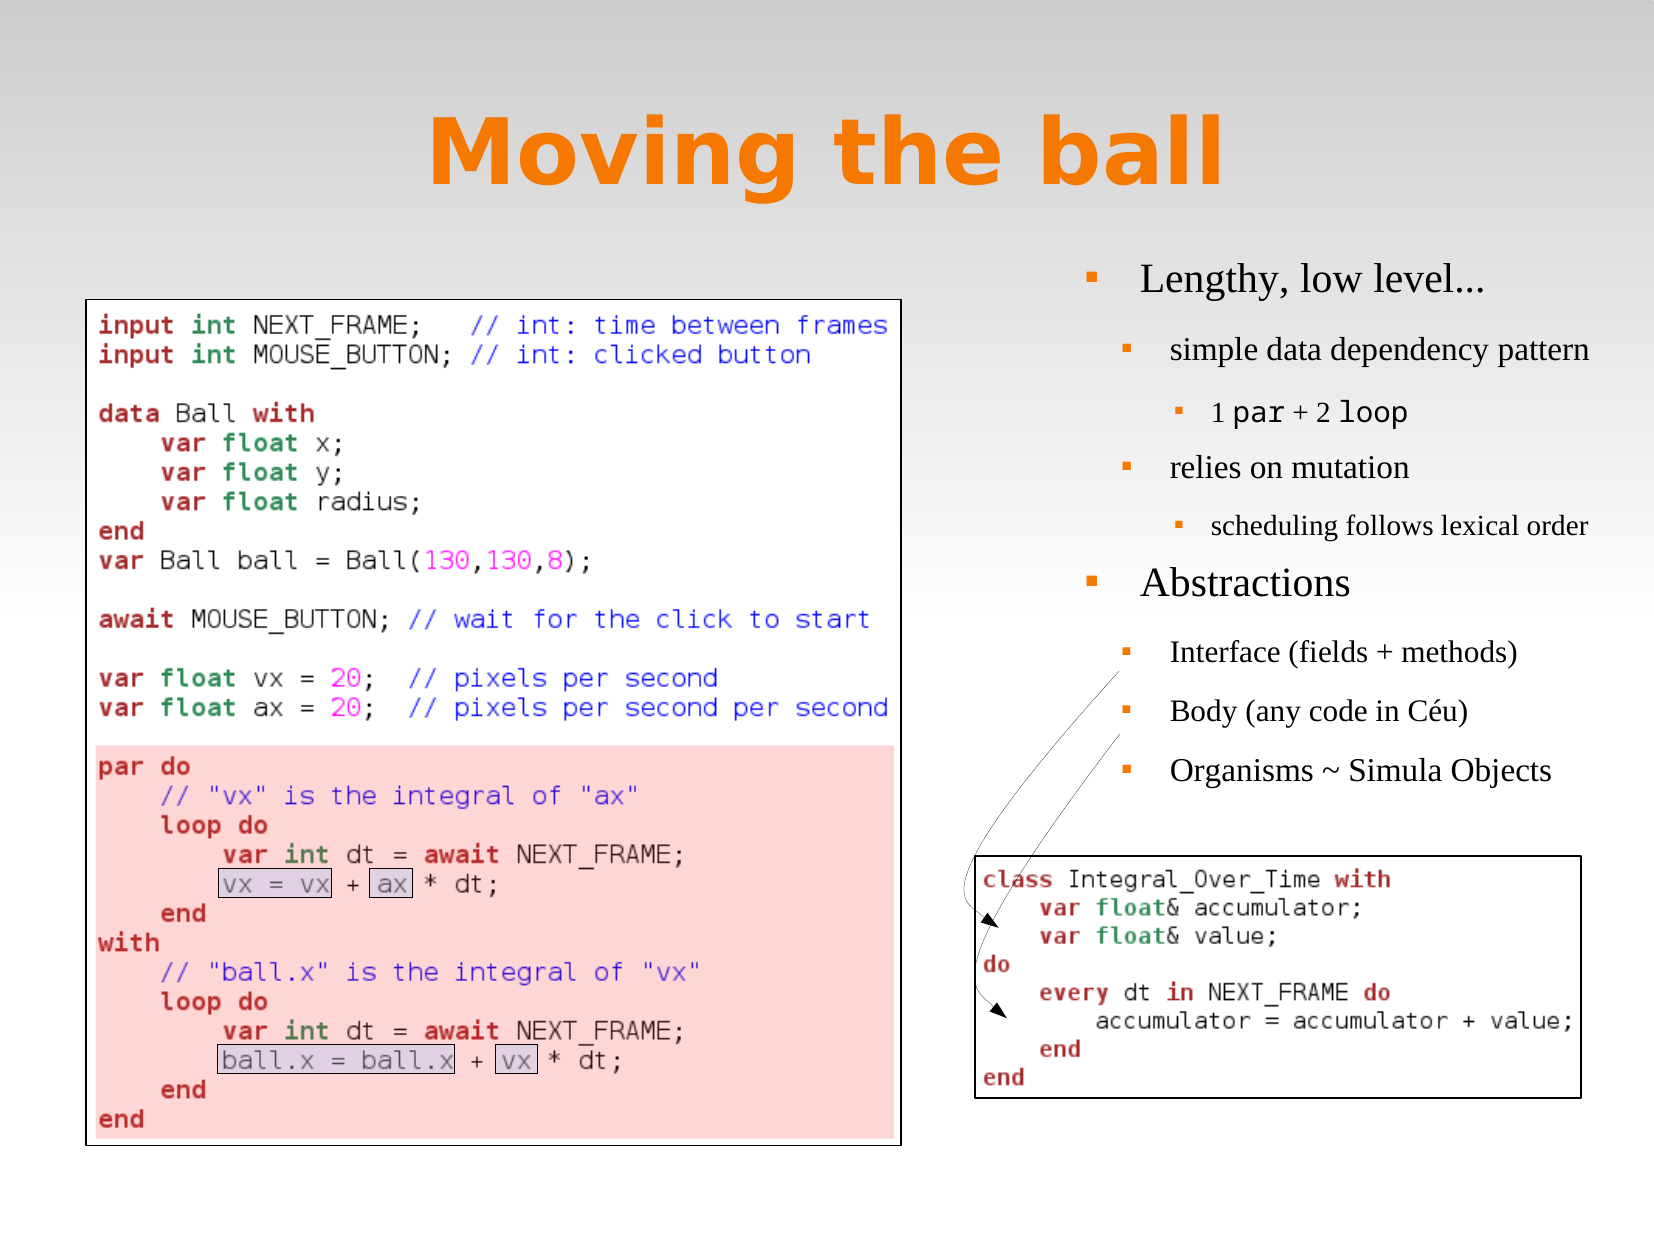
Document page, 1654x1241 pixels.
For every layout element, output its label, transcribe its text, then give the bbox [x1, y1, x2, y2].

picture [975, 912, 989, 962]
text_box [95, 745, 894, 1139]
list Lengthy, low level... simple data dependency pattern 1 par + 2 loop relies on mutation scheduling follows lexical order Abstractions Interface (fields + methods) Body (any code in Céu) Organisms ~ Simula Objects [998, 254, 1651, 813]
picture [975, 856, 1581, 1098]
title Moving the ball [82, 49, 1571, 257]
picture [975, 856, 1030, 918]
picture [86, 300, 901, 1145]
